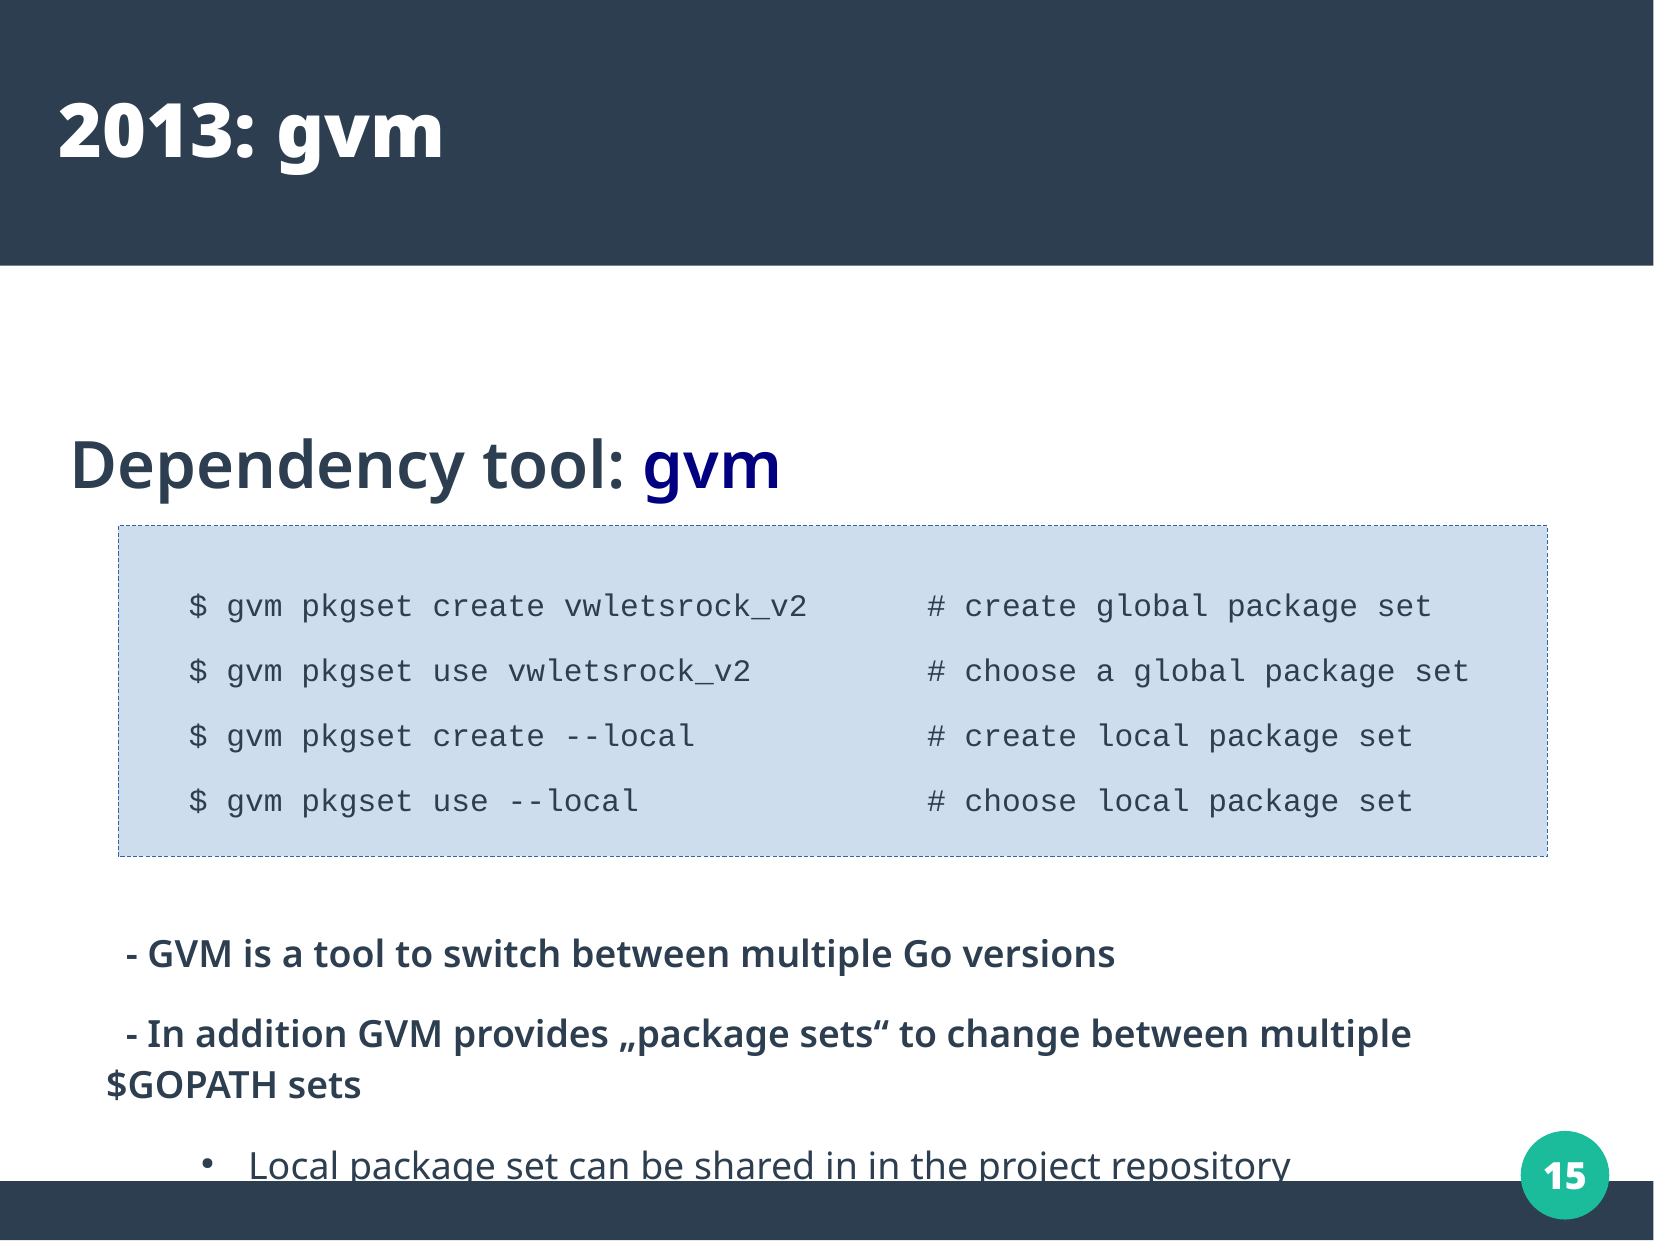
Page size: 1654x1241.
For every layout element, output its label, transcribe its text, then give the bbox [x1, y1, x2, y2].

list Dependency tool: gvm [0, 301, 1548, 508]
list - GVM is a tool to switch between multiple Go versions - In addition GVM provides „package sets“ to change between multiple $GOPATH sets Local package set can be shared in in the project repository [35, 927, 1554, 1241]
title 2013: gvm [59, 49, 1595, 207]
list $ gvm pkgset create vwletsrock_v2 # create global package set $ gvm pkgset use vwletsrock_v2 # choose a global package set $ gvm pkgset create --local # create local package set $ gvm pkgset use --local # choose local package set [118, 525, 1548, 857]
